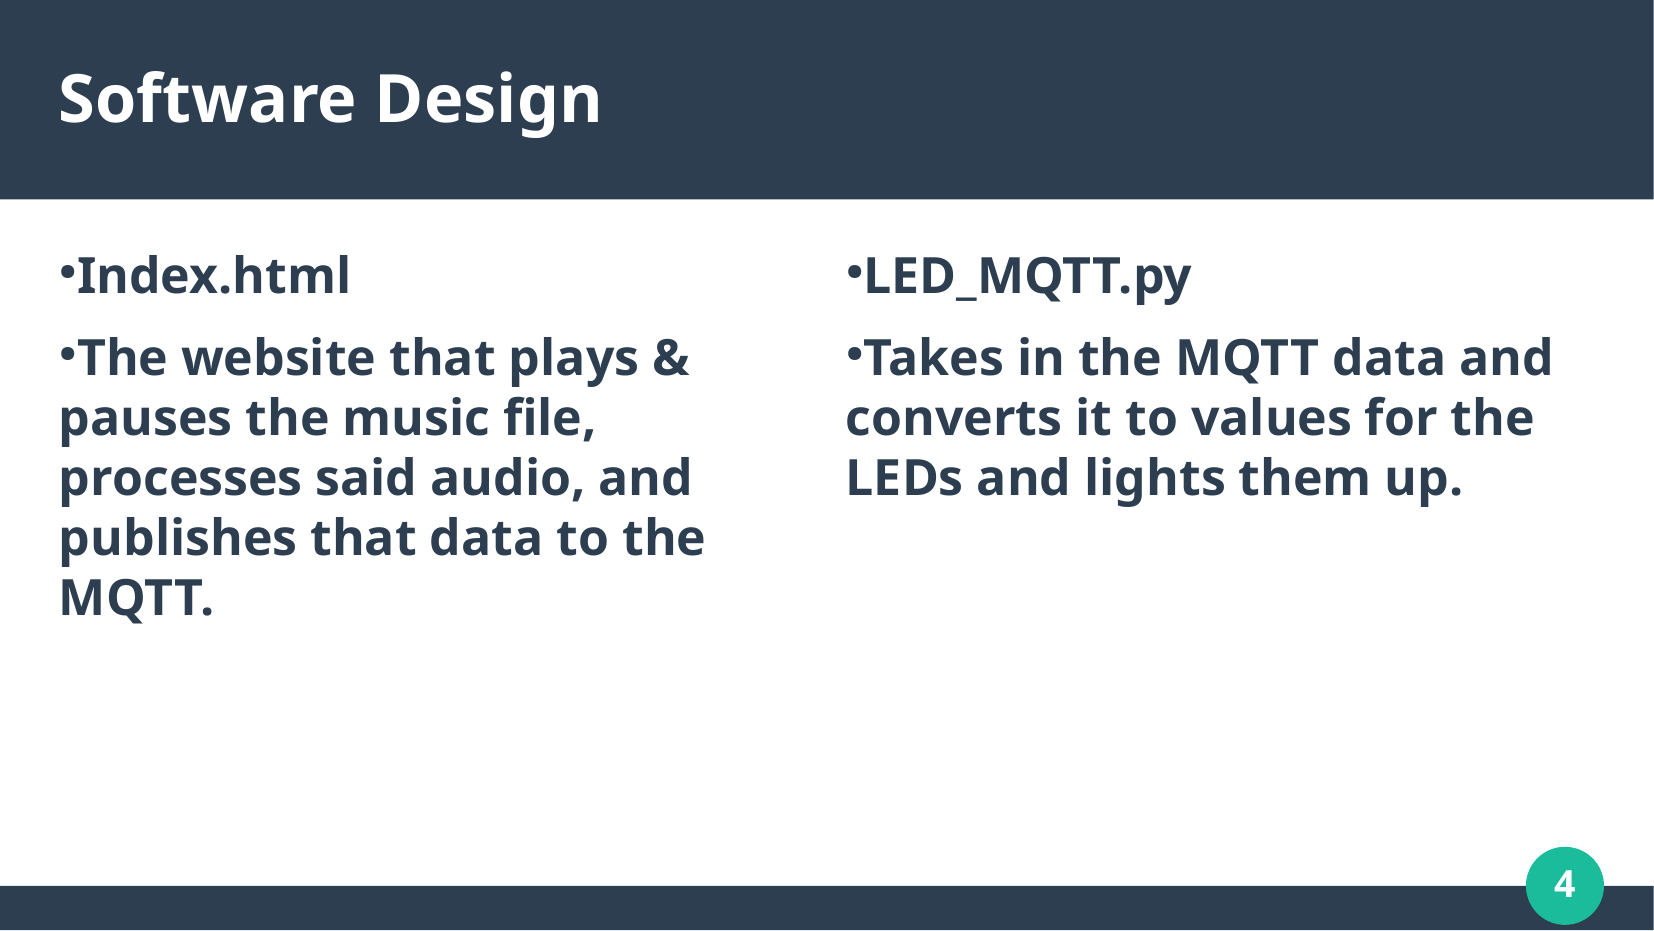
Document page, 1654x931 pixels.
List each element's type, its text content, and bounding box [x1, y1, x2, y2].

list Index.html The website that plays & pauses the music file, processes said audio, and publishes that data to the MQTT. [59, 243, 809, 864]
text_box [1505, 848, 1625, 923]
title Software Design [59, 37, 1595, 155]
list LED_MQTT.py Takes in the MQTT data and converts it to values for the LEDs and lights them up. [845, 243, 1596, 864]
